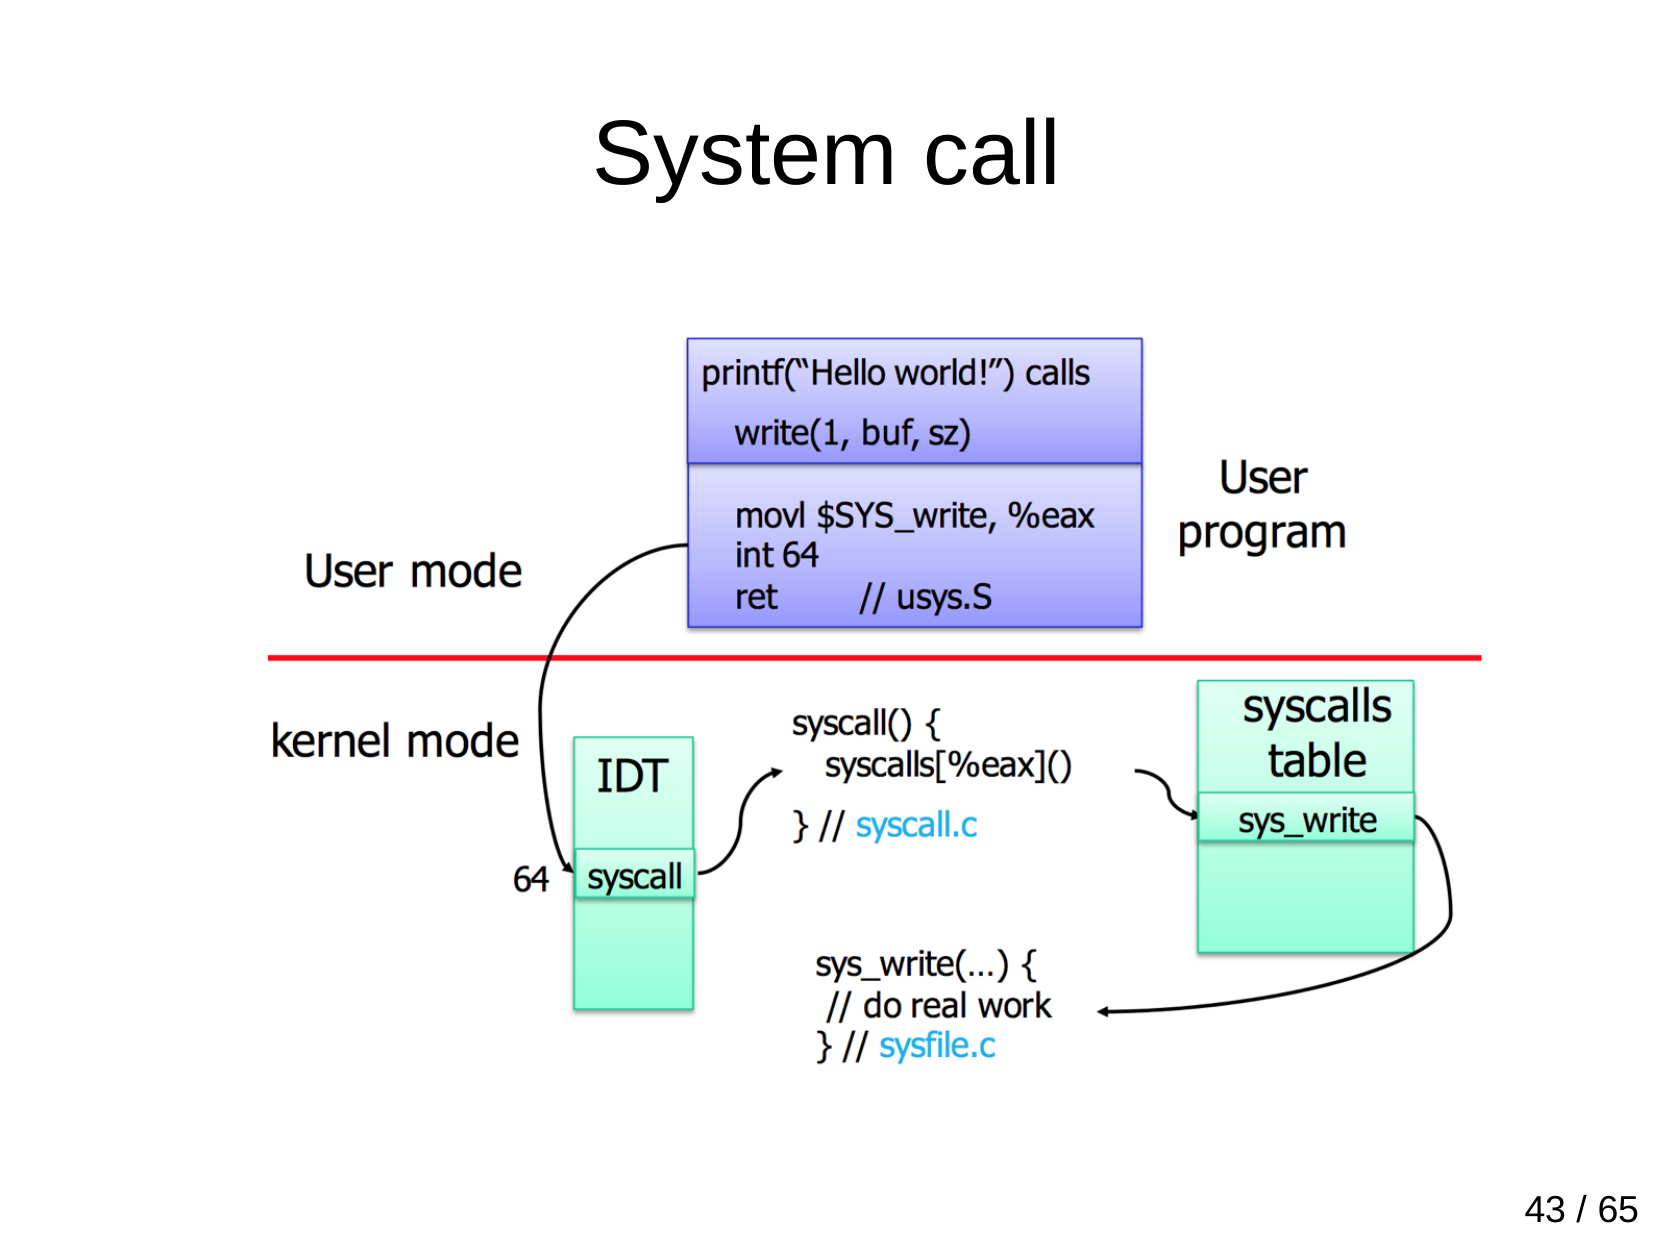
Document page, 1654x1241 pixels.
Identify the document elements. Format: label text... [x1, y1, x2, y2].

picture [219, 307, 1524, 1080]
title System call [82, 49, 1571, 257]
text_box <number> / 65 [1380, 1181, 1654, 1238]
